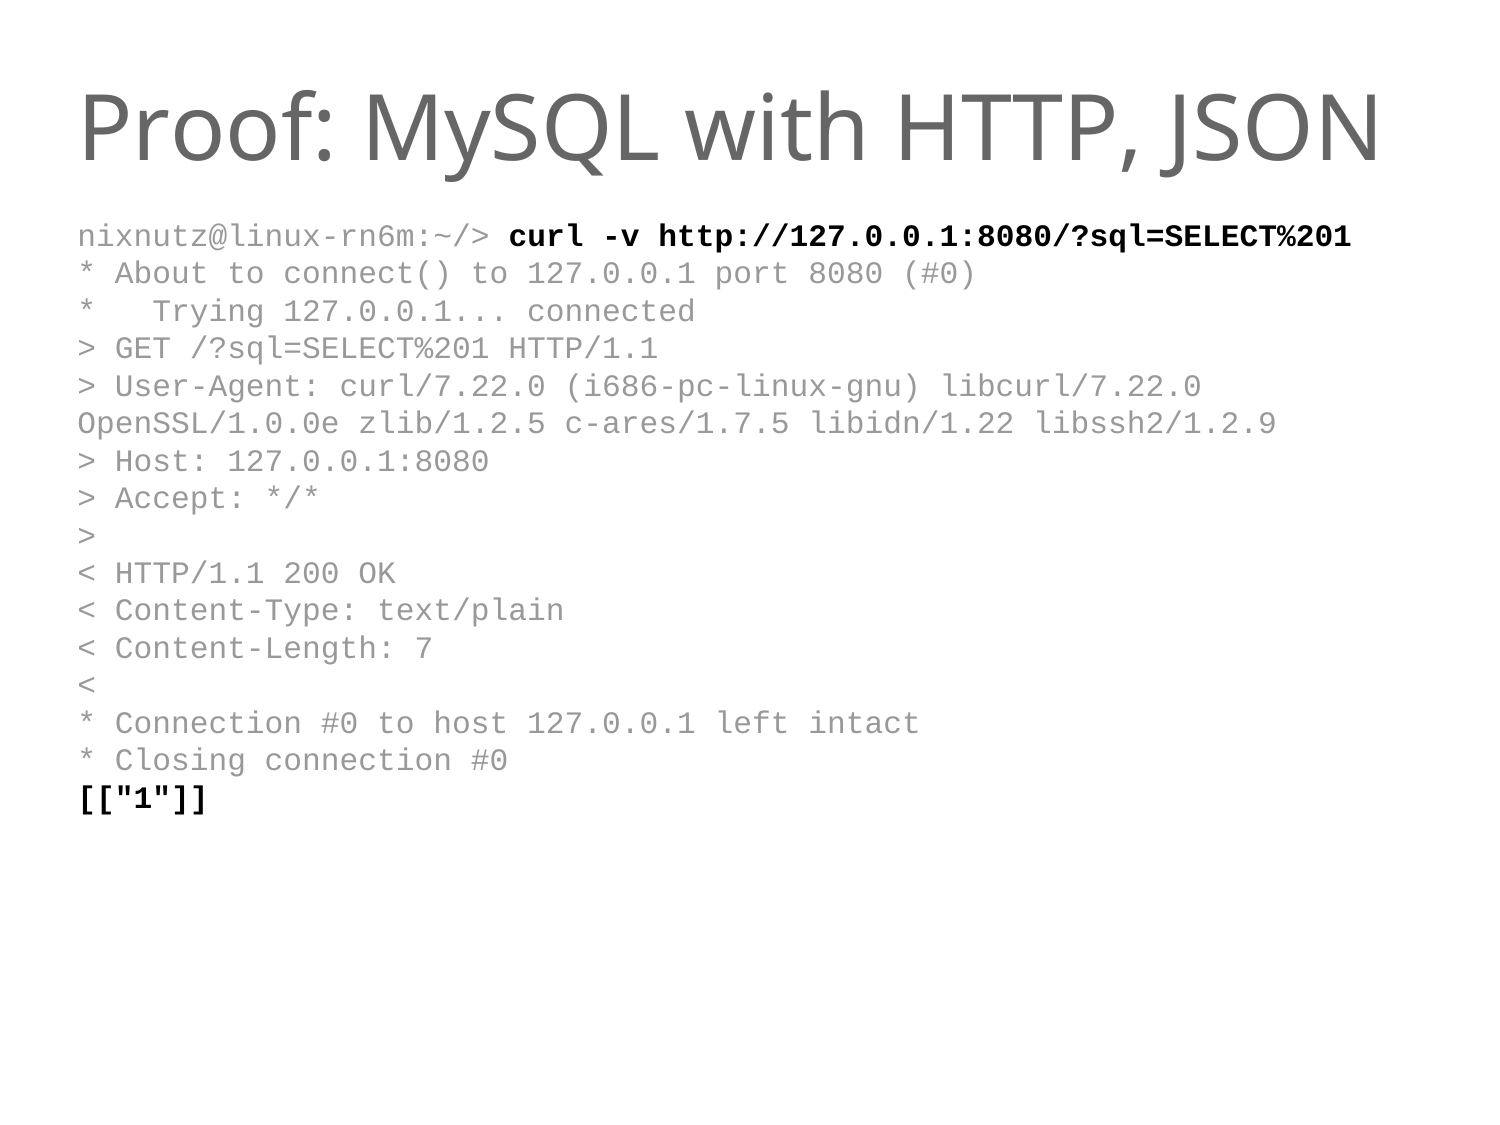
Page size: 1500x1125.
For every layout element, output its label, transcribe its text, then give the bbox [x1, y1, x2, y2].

text_box nixnutz@linux-rn6m:~/> curl -v http://127.0.0.1:8080/?sql=SELECT%201 * About to connect() to 127.0.0.1 port 8080 (#0) * Trying 127.0.0.1... connected > GET /?sql=SELECT%201 HTTP/1.1 > User-Agent: curl/7.22.0 (i686-pc-linux-gnu) libcurl/7.22.0 OpenSSL/1.0.0e zlib/1.2.5 c-ares/1.7.5 libidn/1.22 libssh2/1.2.9 > Host: 127.0.0.1:8080 > Accept: */* > < HTTP/1.1 200 OK < Content-Type: text/plain < Content-Length: 7 < * Connection #0 to host 127.0.0.1 left intact * Closing connection #0 [["1"]] [62, 207, 1438, 886]
title Proof: MySQL with HTTP, JSON [62, 0, 1438, 207]
